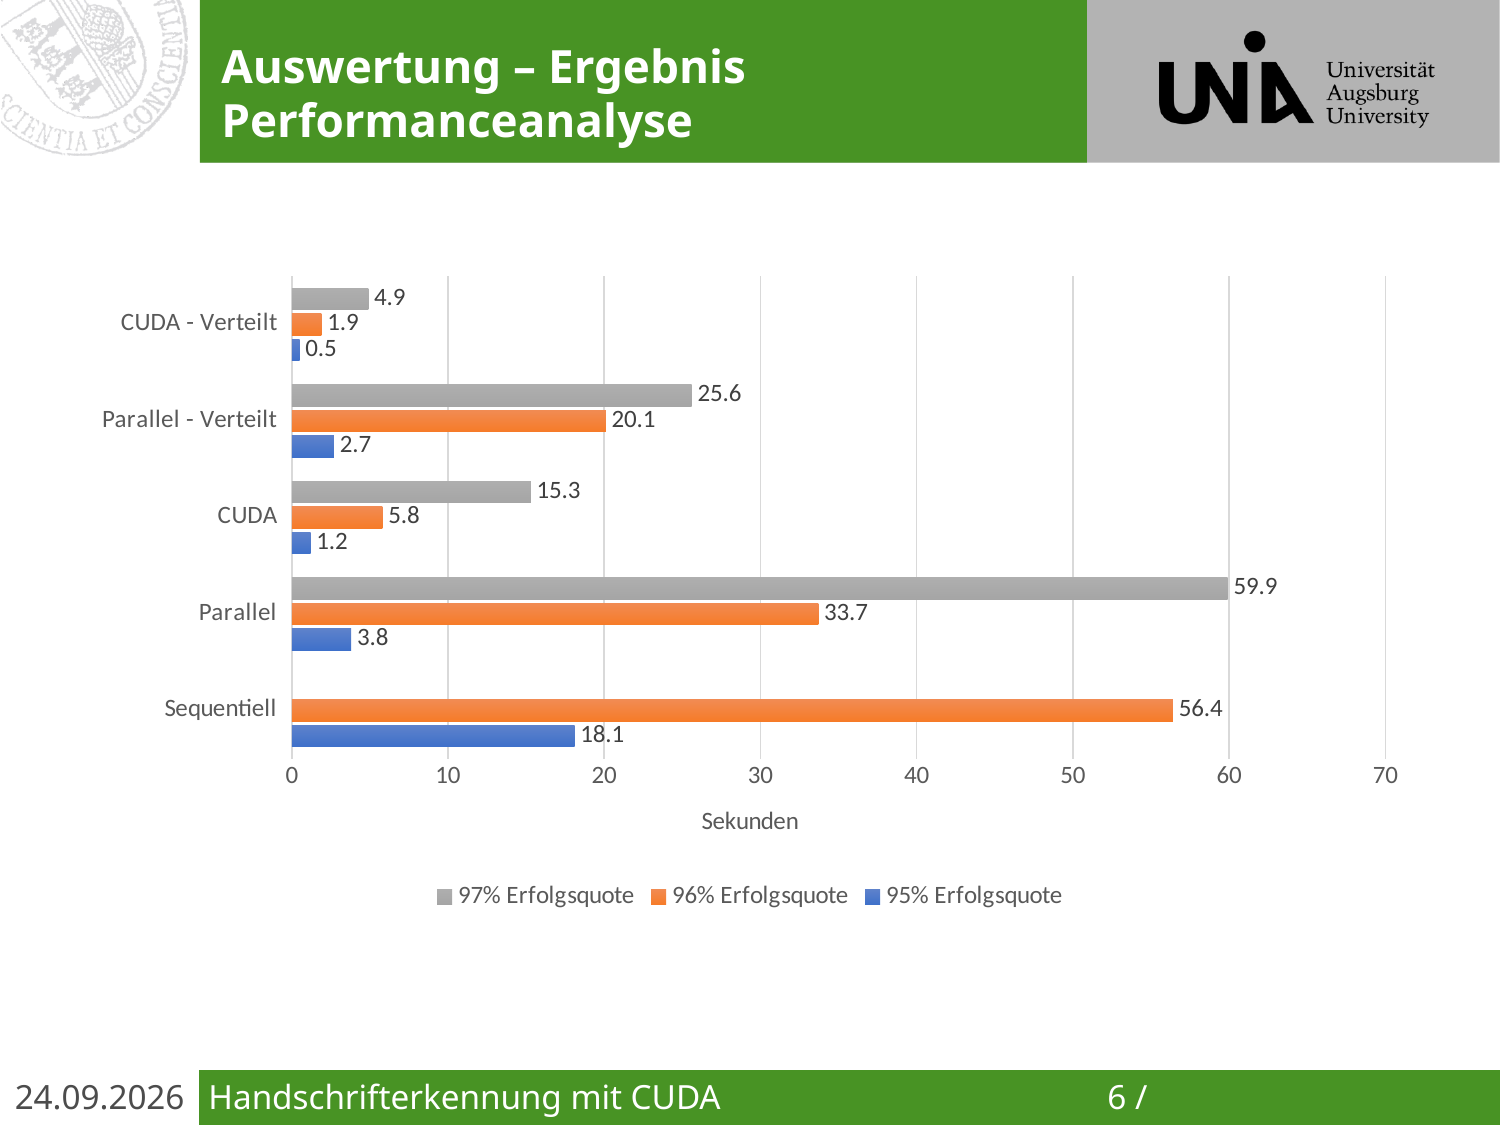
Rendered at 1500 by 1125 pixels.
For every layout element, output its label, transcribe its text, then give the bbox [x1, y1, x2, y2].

text_box Handschrifterkennung mit CUDA [193, 1068, 1092, 1119]
title Auswertung – Ergebnis Performanceanalyse [206, 29, 1088, 163]
chart [75, 263, 1426, 916]
text_box [0, 1068, 193, 1119]
text_box / [1092, 1068, 1498, 1119]
